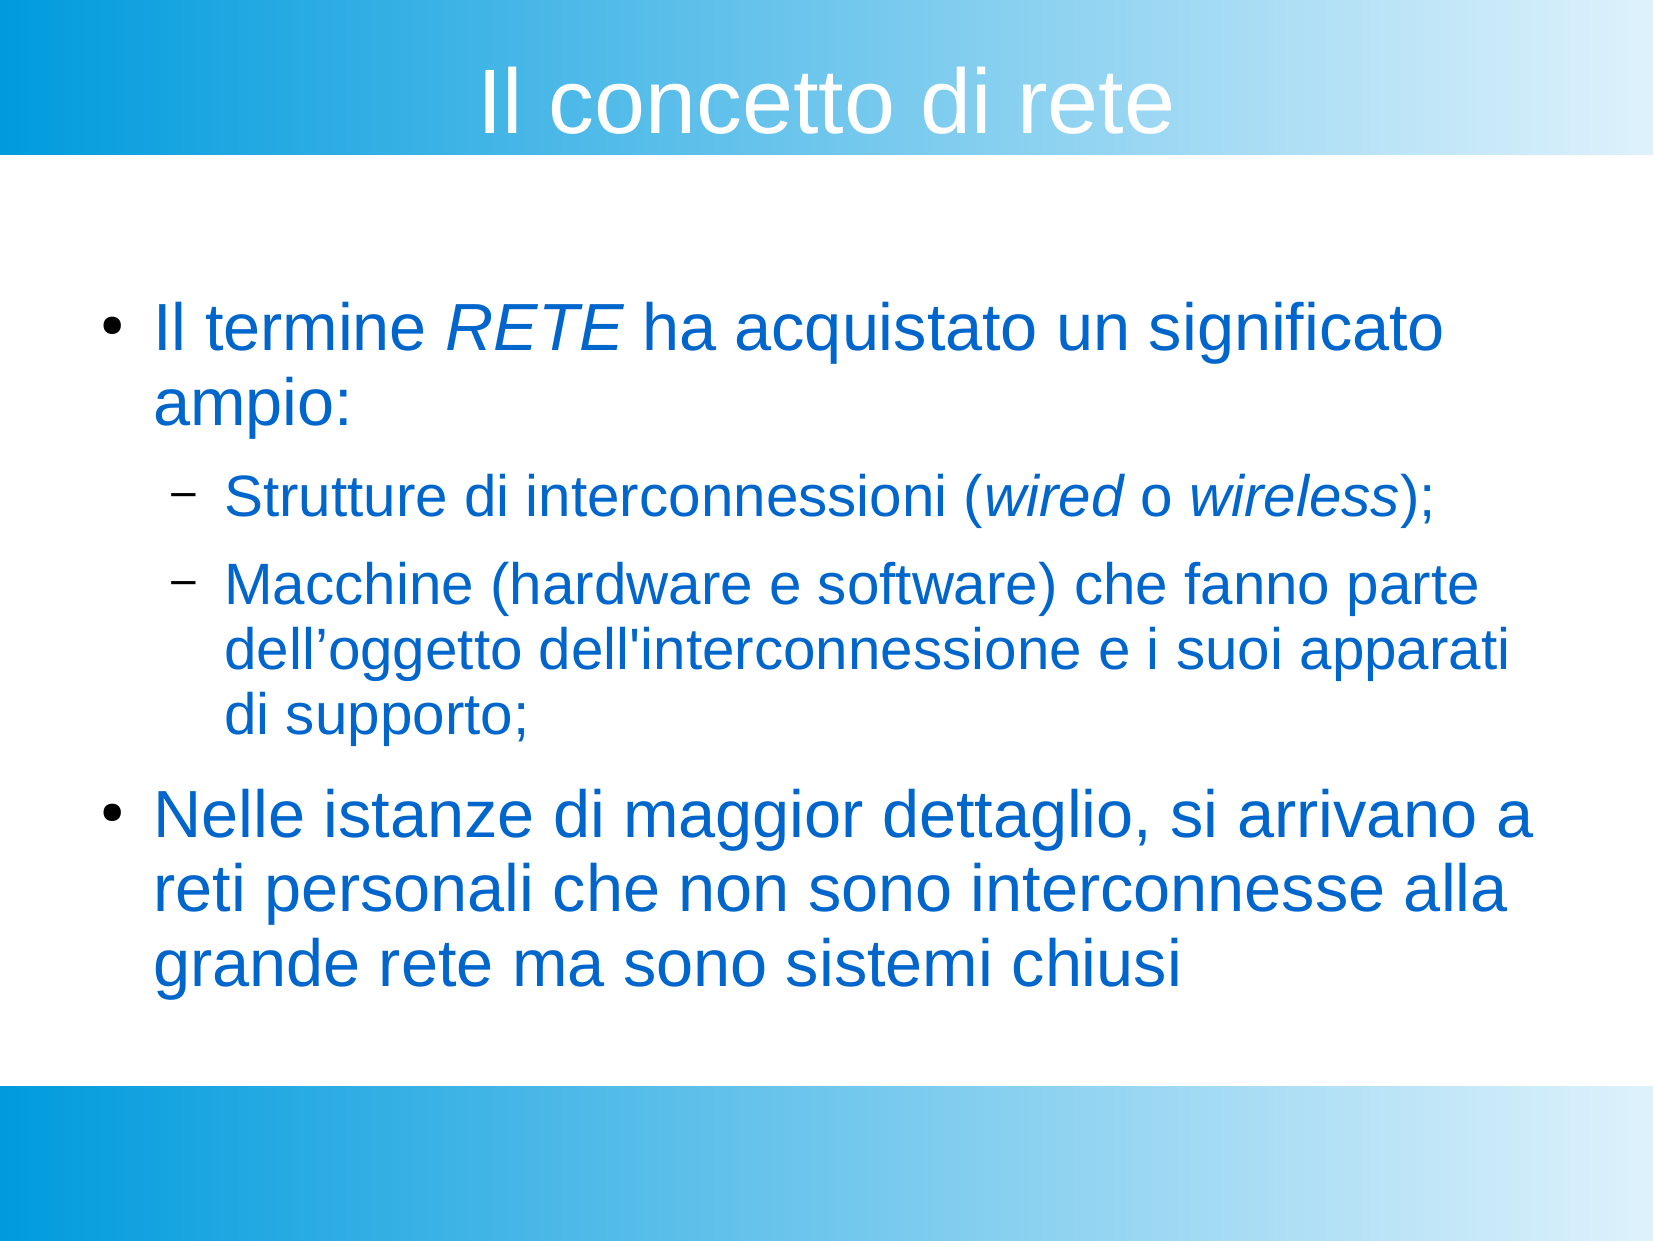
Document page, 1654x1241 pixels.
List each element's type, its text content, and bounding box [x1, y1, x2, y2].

title Il concetto di rete [82, 49, 1571, 155]
list Il termine RETE ha acquistato un significato ampio: Strutture di interconnessioni (wired o wireless); Macchine (hardware e software) che fanno parte dell’oggetto dell'interconnessione e i suoi apparati di supporto; Nelle istanze di maggior dettaglio, si arrivano a reti personali che non sono interconnesse alla grande rete ma sono sistemi chiusi [82, 290, 1571, 1010]
